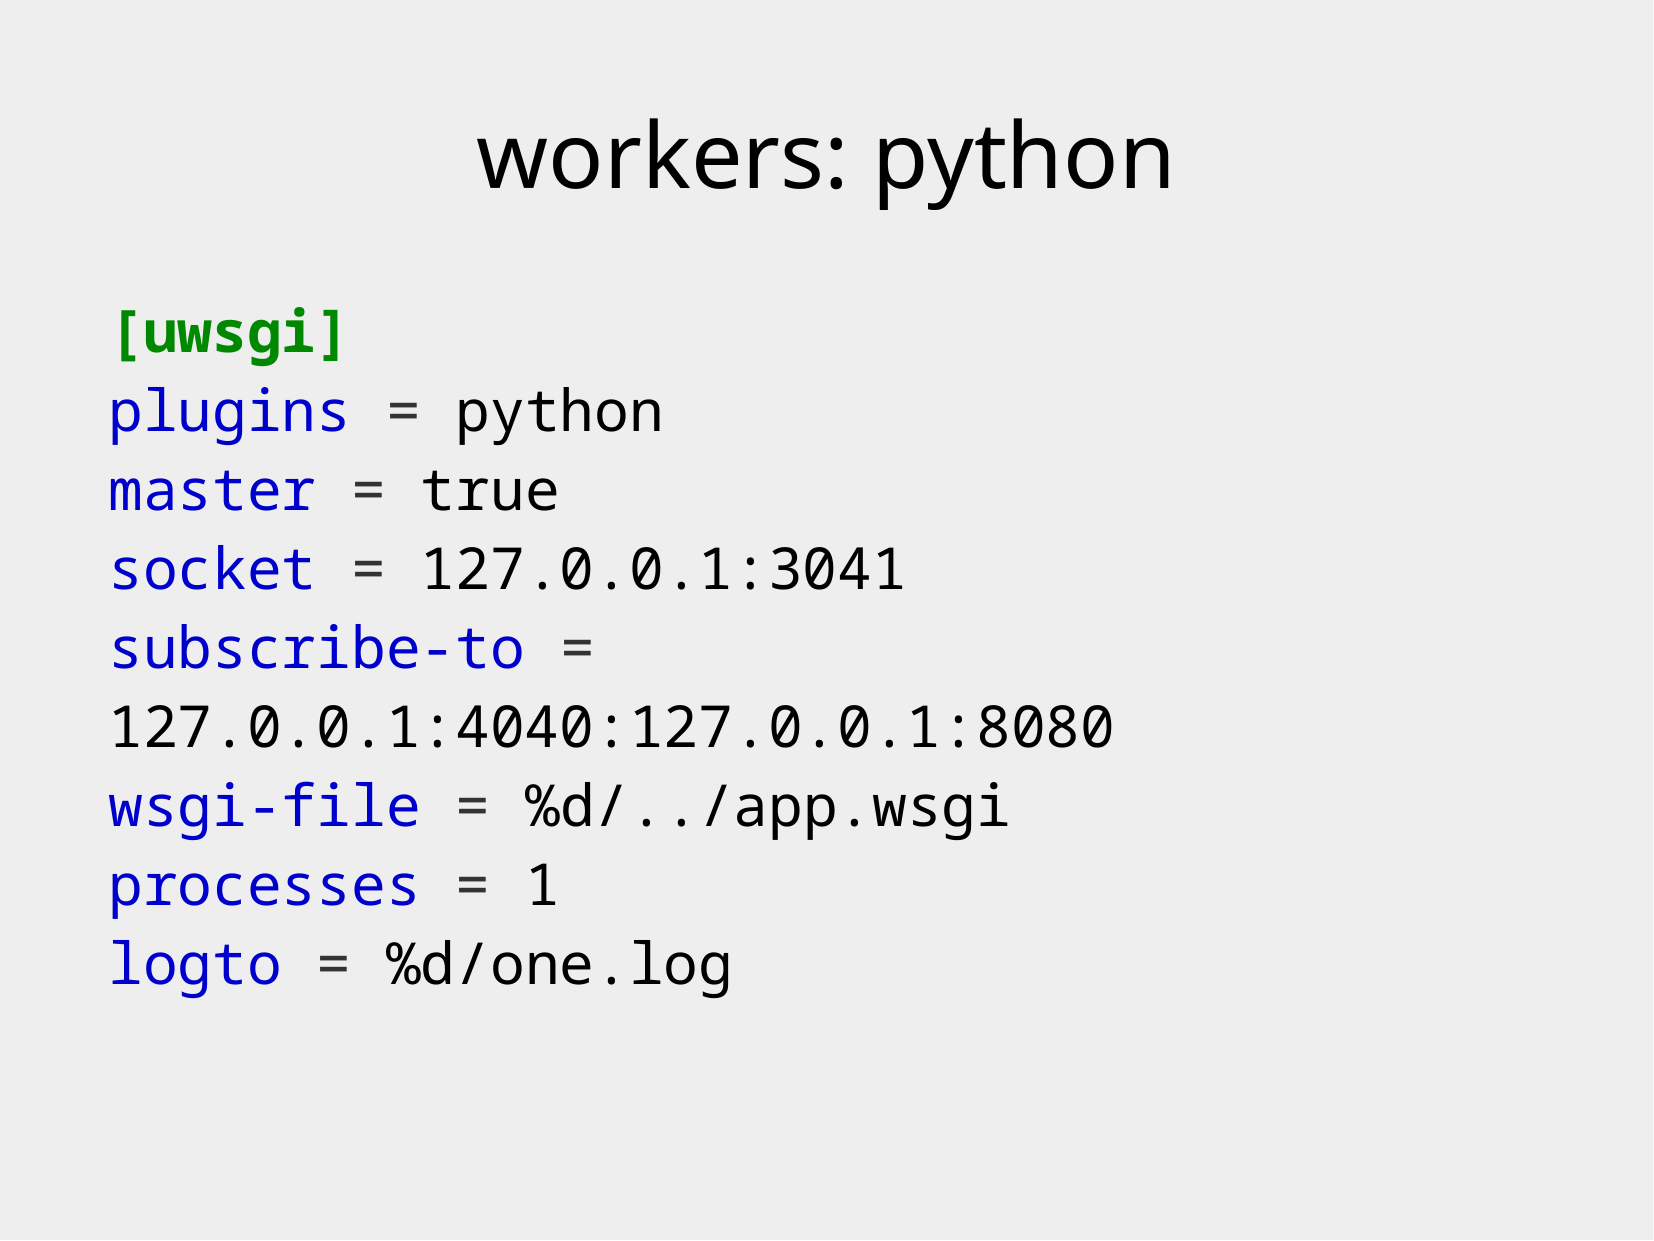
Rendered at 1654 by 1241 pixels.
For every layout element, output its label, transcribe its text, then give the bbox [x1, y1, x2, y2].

title workers: python [82, 49, 1571, 257]
list [uwsgi] plugins = python master = true socket = 127.0.0.1:3041 subscribe-to = 127.0.0.1:4040:127.0.0.1:8080 wsgi-file = %d/../app.wsgi processes = 1 logto = %d/one.log [82, 290, 1571, 1010]
